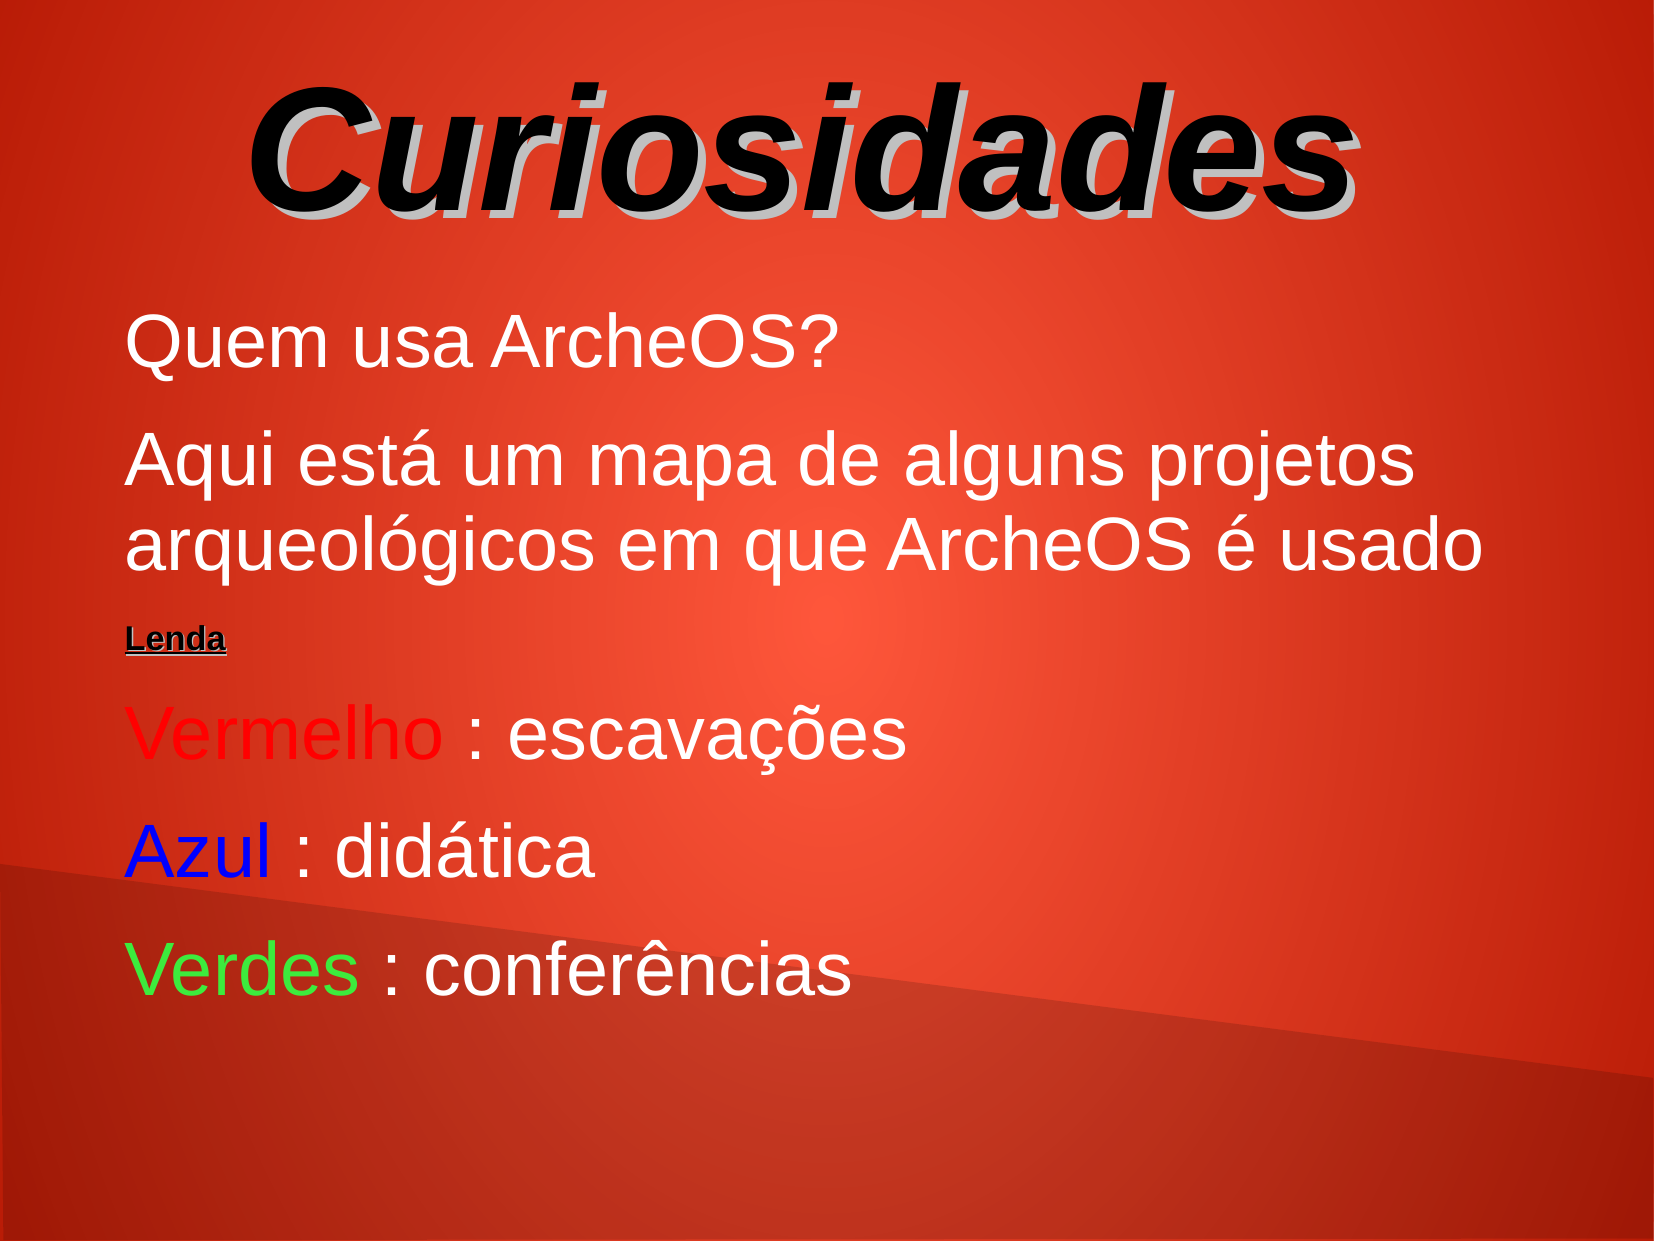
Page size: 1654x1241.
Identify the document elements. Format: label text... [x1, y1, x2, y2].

title Curiosidades [82, 47, 1571, 252]
list Quem usa ArcheOS? Aqui está um mapa de alguns projetos arqueológicos em que ArcheOS é usado Lenda Vermelho : escavações Azul : didática Verdes : conferências [82, 299, 1571, 1019]
